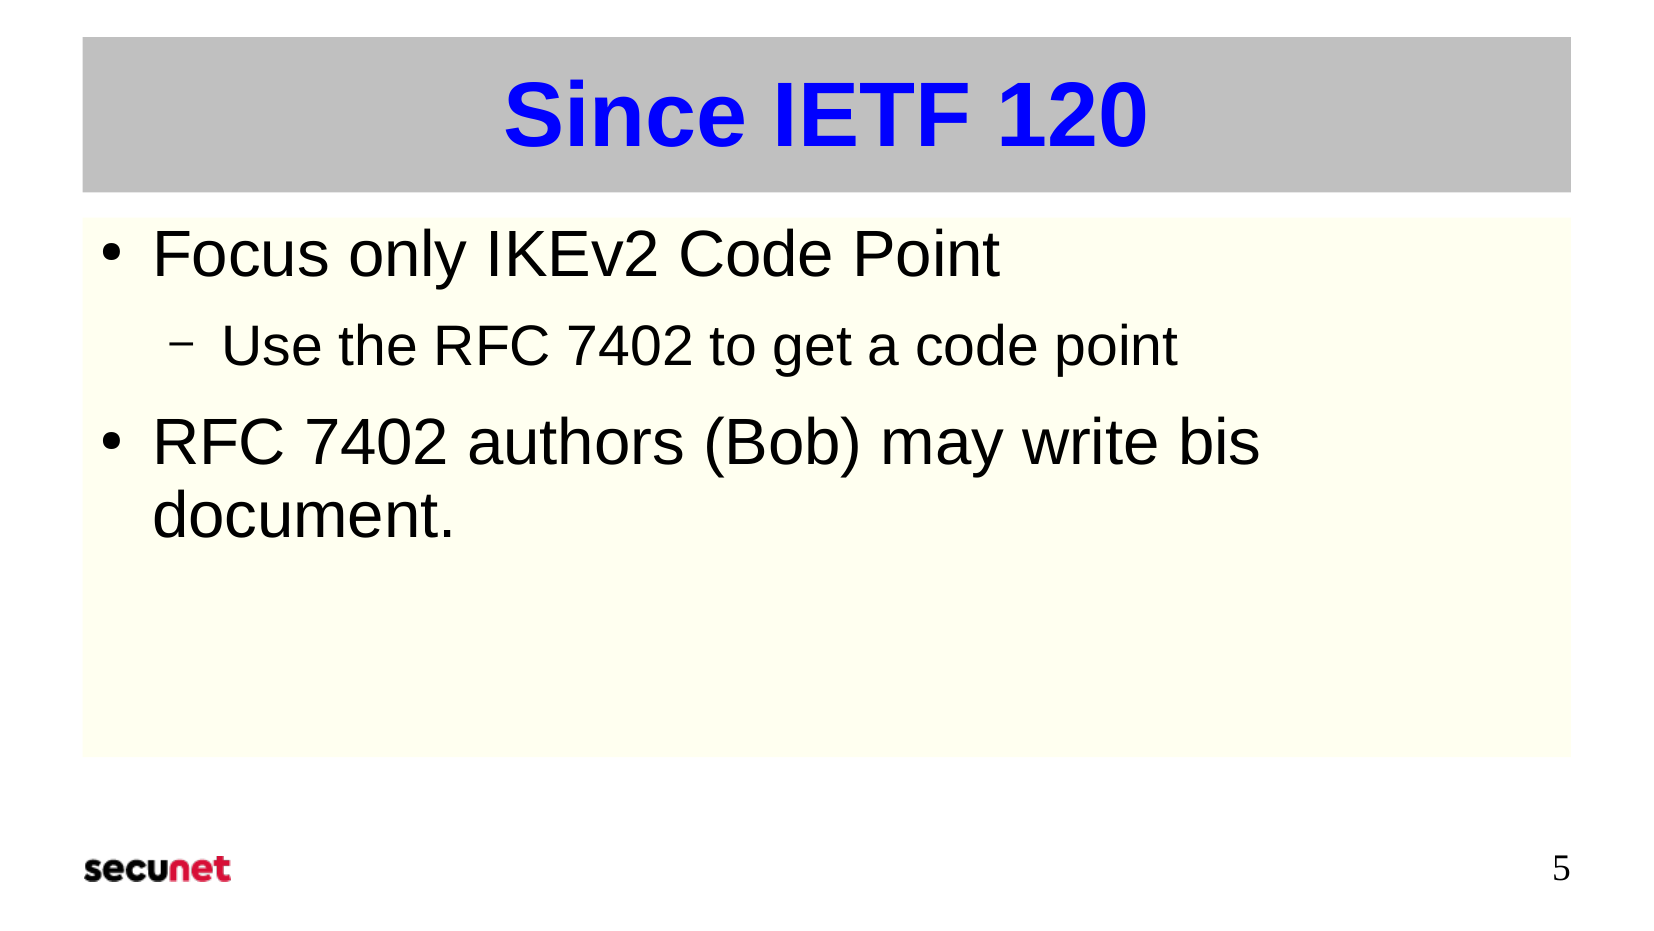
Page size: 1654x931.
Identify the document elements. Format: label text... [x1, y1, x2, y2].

list Focus only IKEv2 Code Point Use the RFC 7402 to get a code point RFC 7402 authors (Bob) may write bis document. [82, 217, 1571, 758]
title Since IETF 120 [82, 37, 1571, 193]
picture [84, 856, 231, 882]
